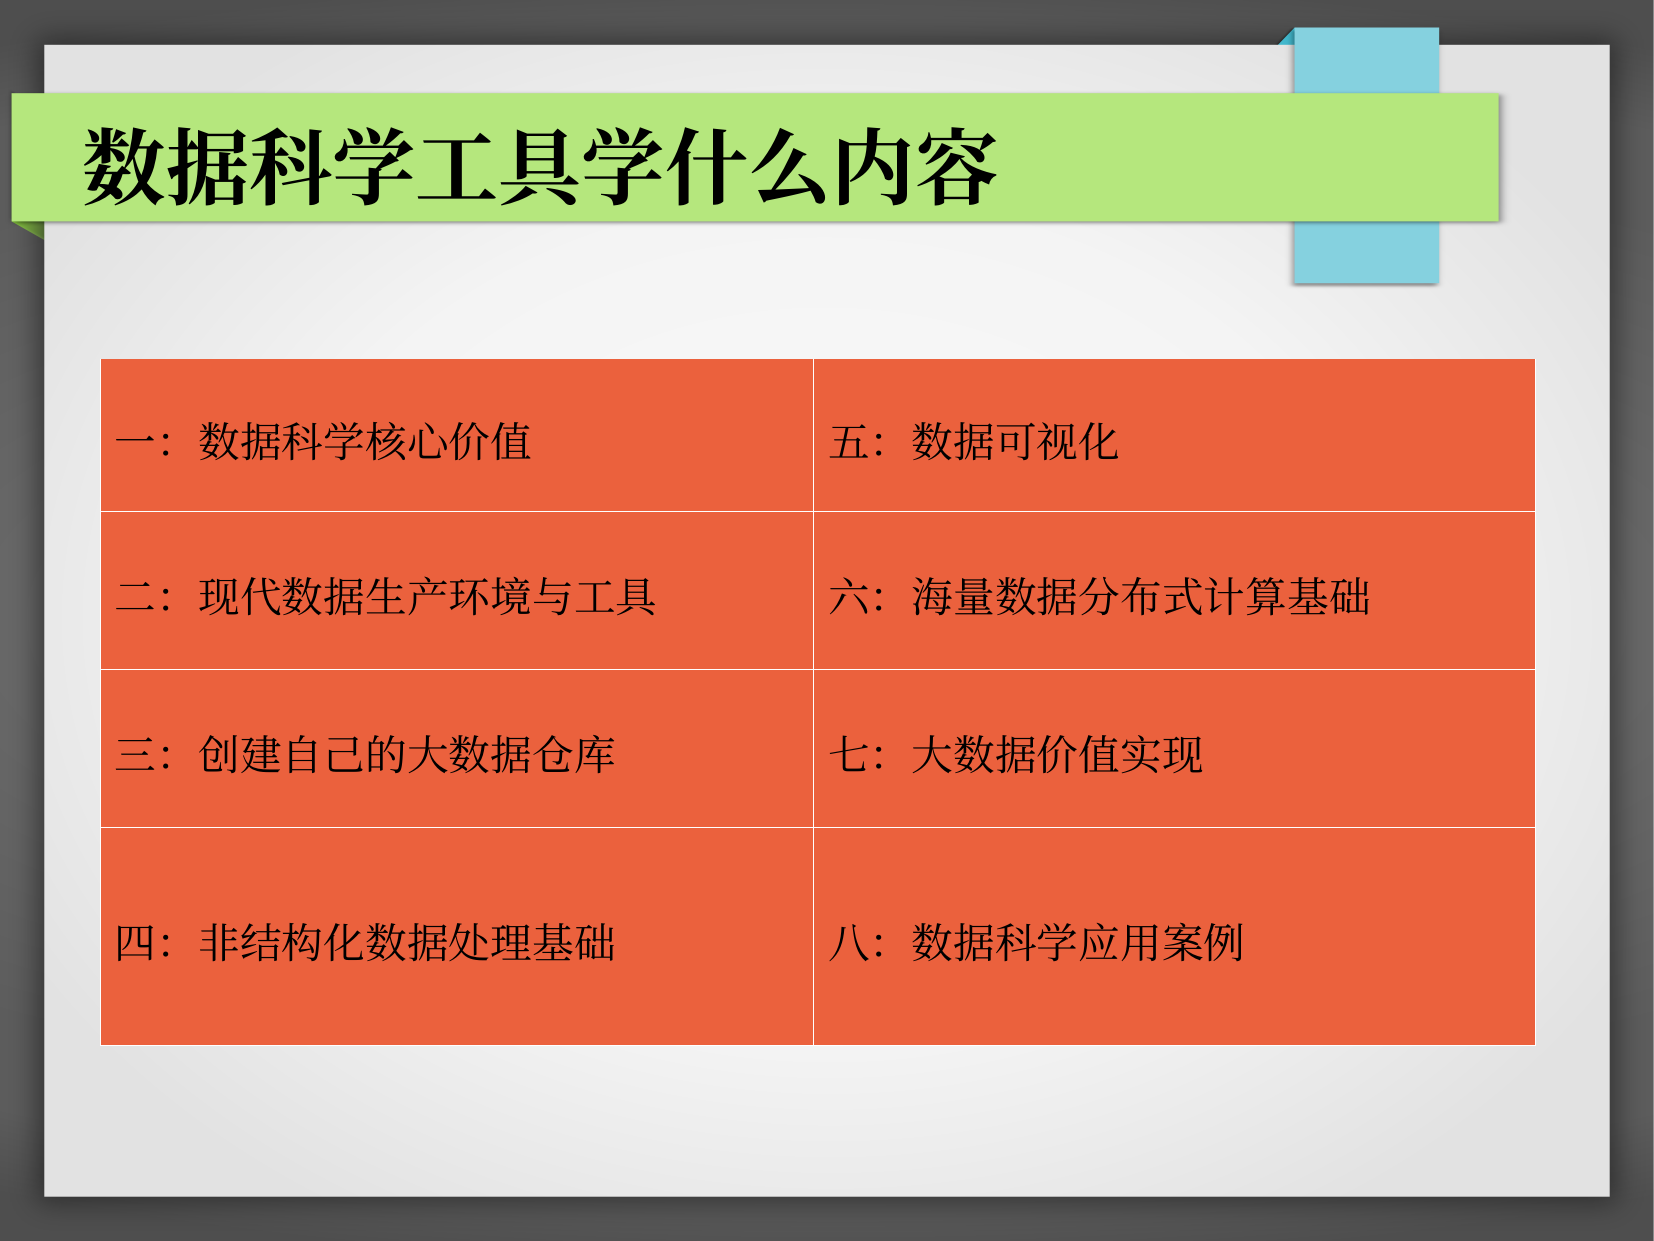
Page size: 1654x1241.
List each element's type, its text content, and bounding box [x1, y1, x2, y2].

table_header 五：数据可视化 [814, 359, 1535, 511]
table_cell 二：现代数据生产环境与工具 [101, 512, 813, 669]
table_cell 八：数据科学应用案例 [814, 828, 1535, 1045]
table_cell 六：海量数据分布式计算基础 [814, 512, 1535, 669]
table_cell 三：创建自己的大数据仓库 [101, 670, 813, 827]
picture [0, 0, 1654, 1241]
title 数据科学工具学什么内容 [82, 59, 1571, 267]
table_cell 七：大数据价值实现 [814, 670, 1535, 827]
table_cell 四：非结构化数据处理基础 [101, 828, 813, 1045]
table_header 一：数据科学核心价值 [101, 359, 813, 511]
